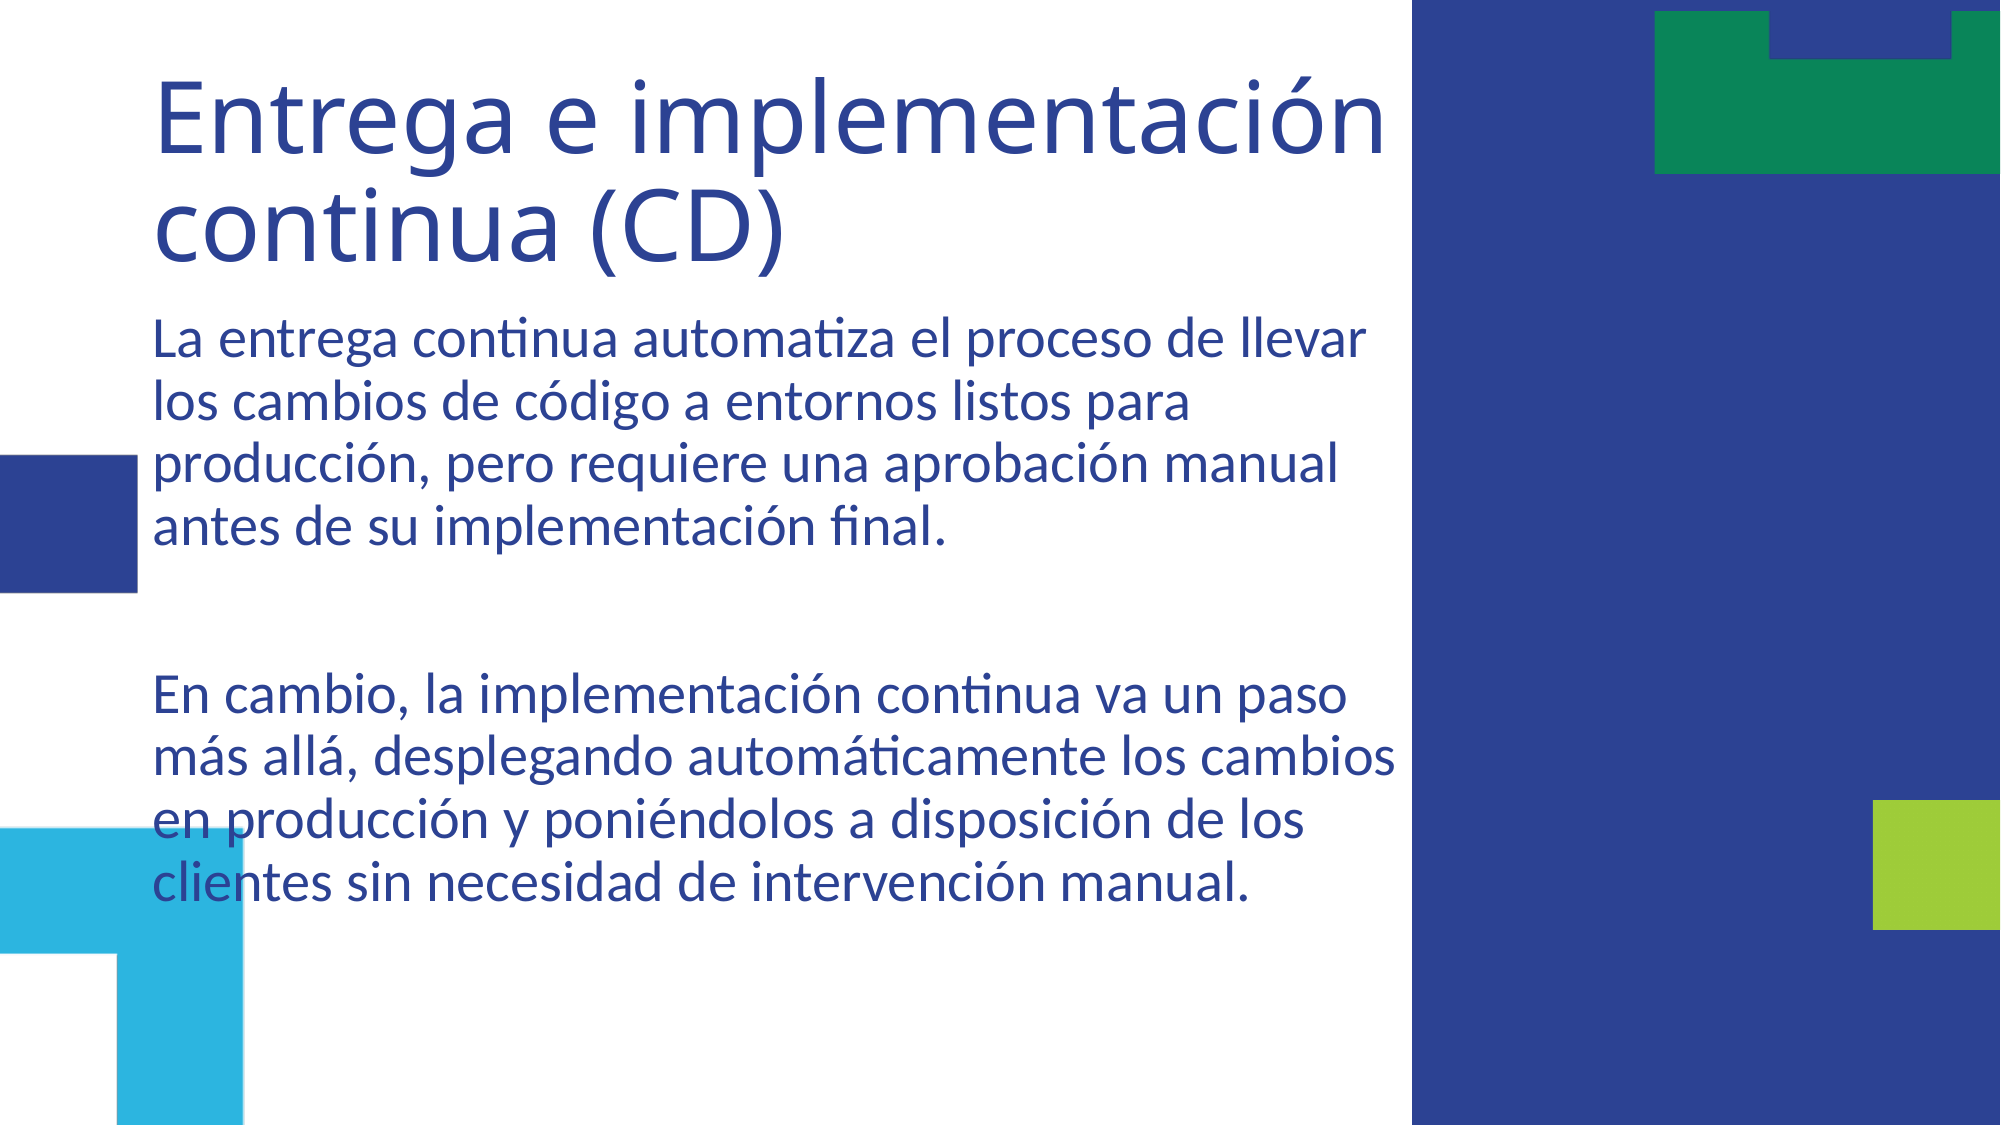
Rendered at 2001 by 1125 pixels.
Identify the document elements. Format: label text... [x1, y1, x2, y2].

title Entrega e implementación continua (CD) [137, 59, 1413, 278]
list La entrega continua automatiza el proceso de llevar los cambios de código a entornos listos para producción, pero requiere una aprobación manual antes de su implementación final. En cambio, la implementación continua va un paso más allá, desplegando automáticamente los cambios en producción y poniéndolos a disposición de los clientes sin necesidad de intervención manual. [137, 299, 1413, 1014]
